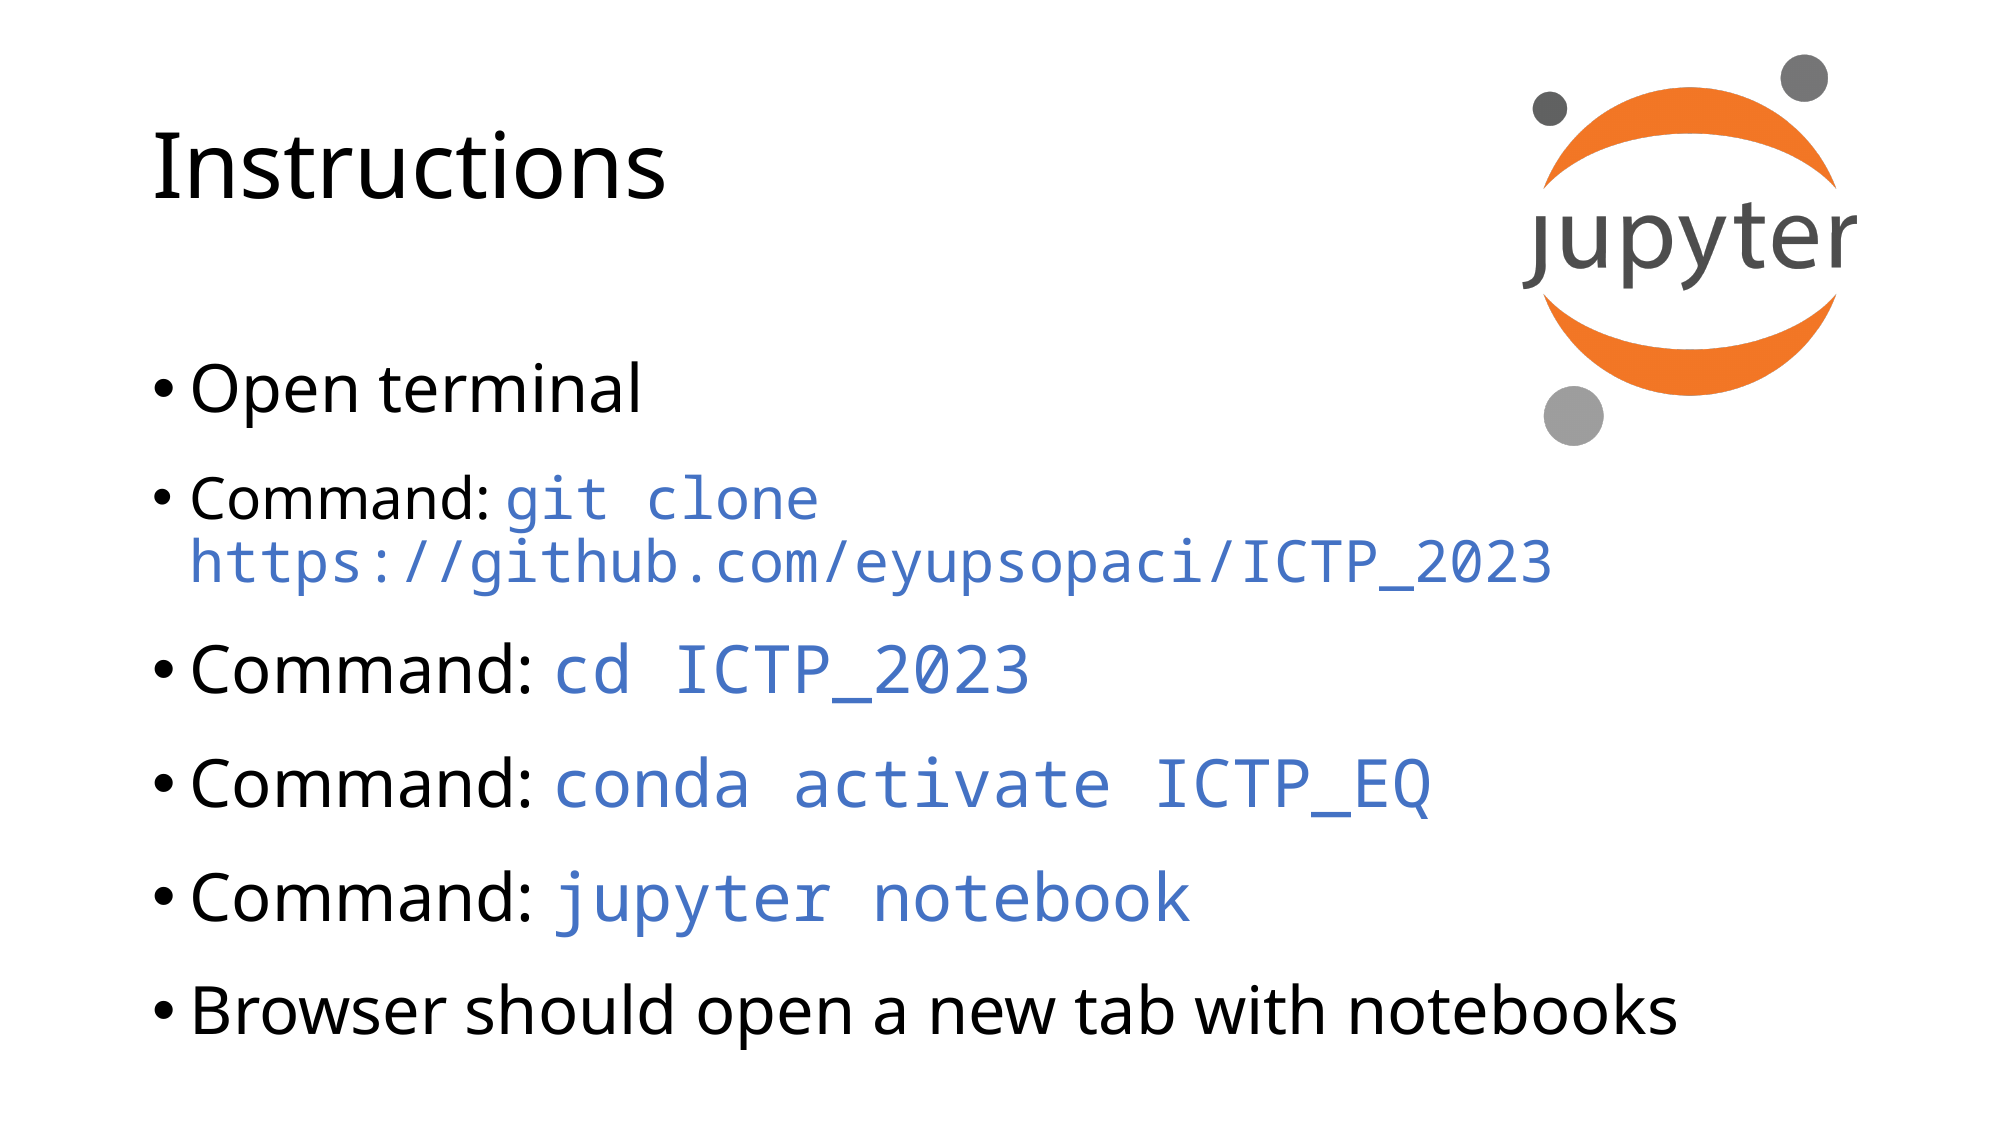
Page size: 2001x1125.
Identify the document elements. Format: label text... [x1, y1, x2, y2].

picture [1518, 278, 1863, 347]
text_box Instructions [137, 59, 1863, 278]
picture [1518, 49, 1863, 59]
text_box Open terminal Command: git clone https://github.com/eyupsopaci/ICTP_2023 Command: cd ICTP_2023 Command: conda activate ICTP_EQ Command: jupyter notebook Browser should open a new tab with notebooks [137, 347, 1863, 1076]
